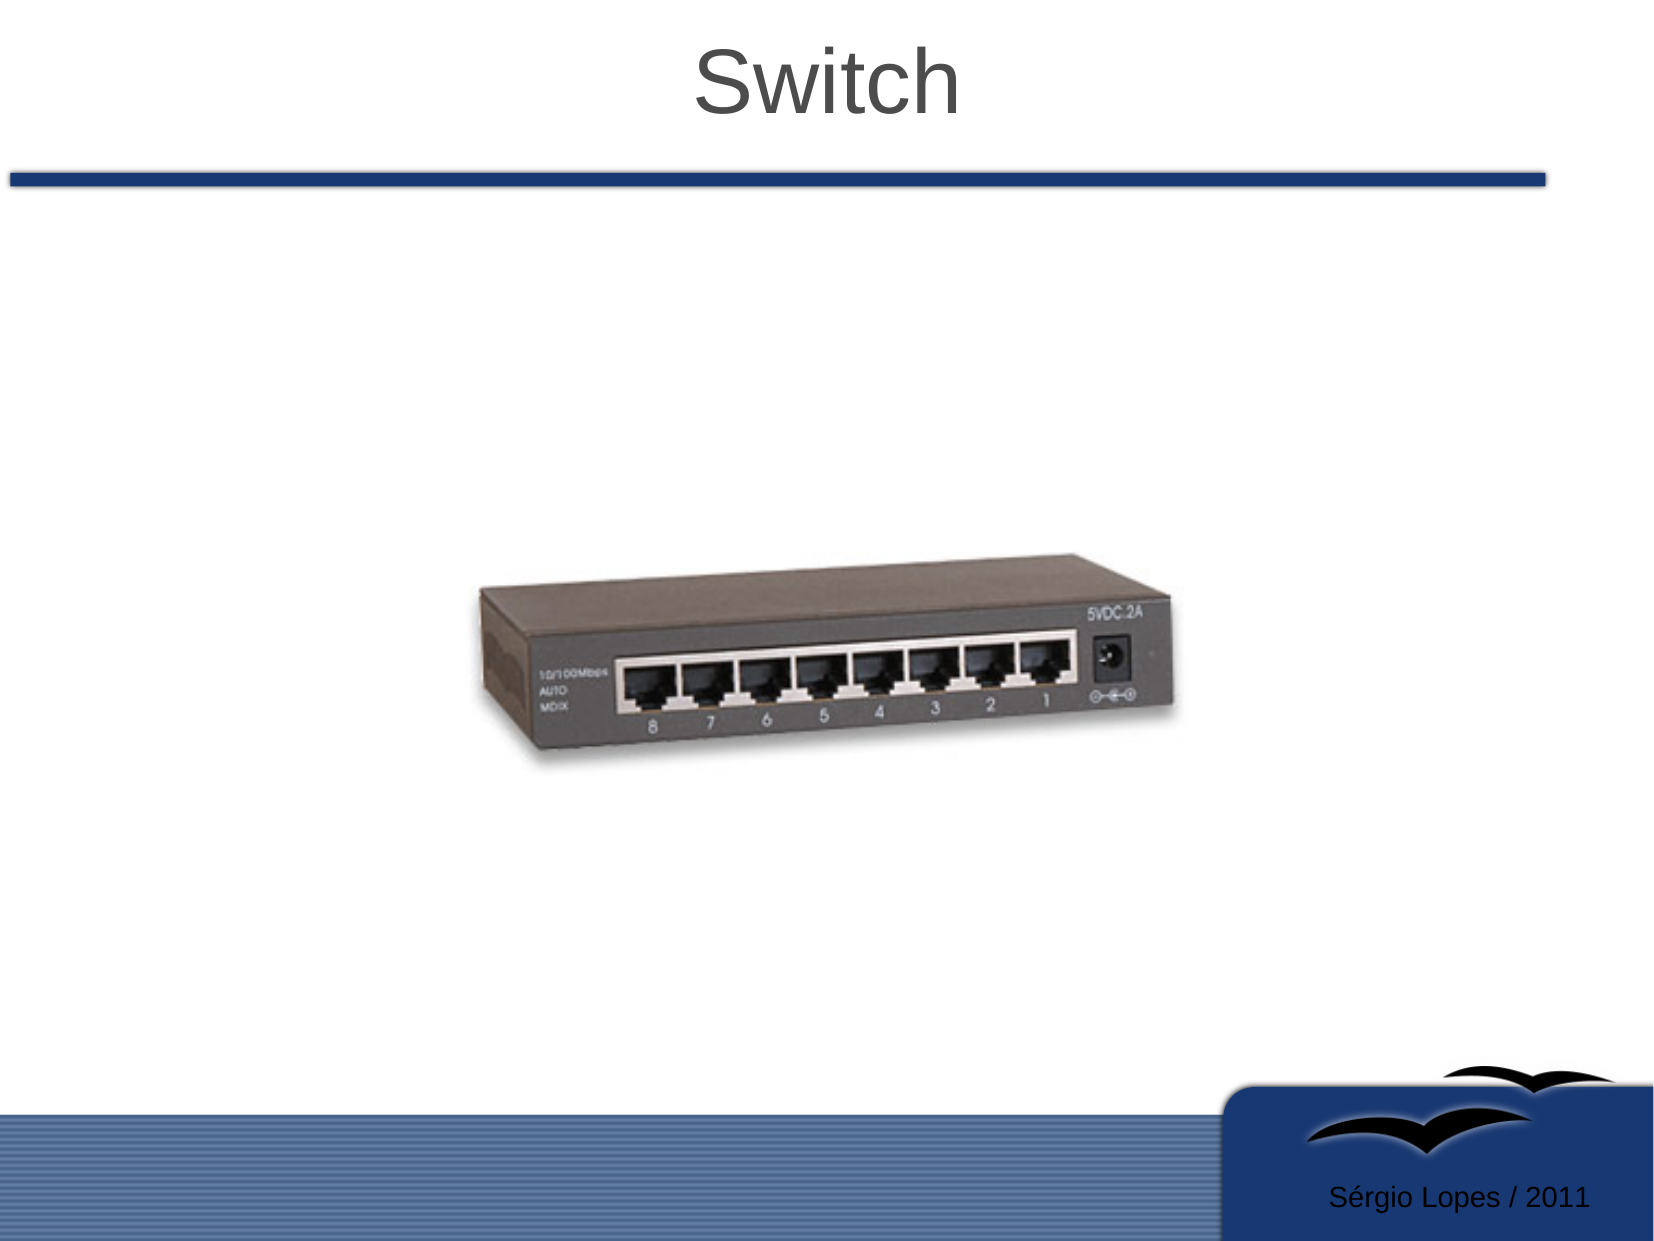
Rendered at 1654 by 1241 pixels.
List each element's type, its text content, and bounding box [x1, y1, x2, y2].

text_box Sérgio Lopes / 2011 [1328, 1181, 1588, 1214]
title Switch [121, 0, 1534, 164]
picture [0, 0, 1654, 1241]
